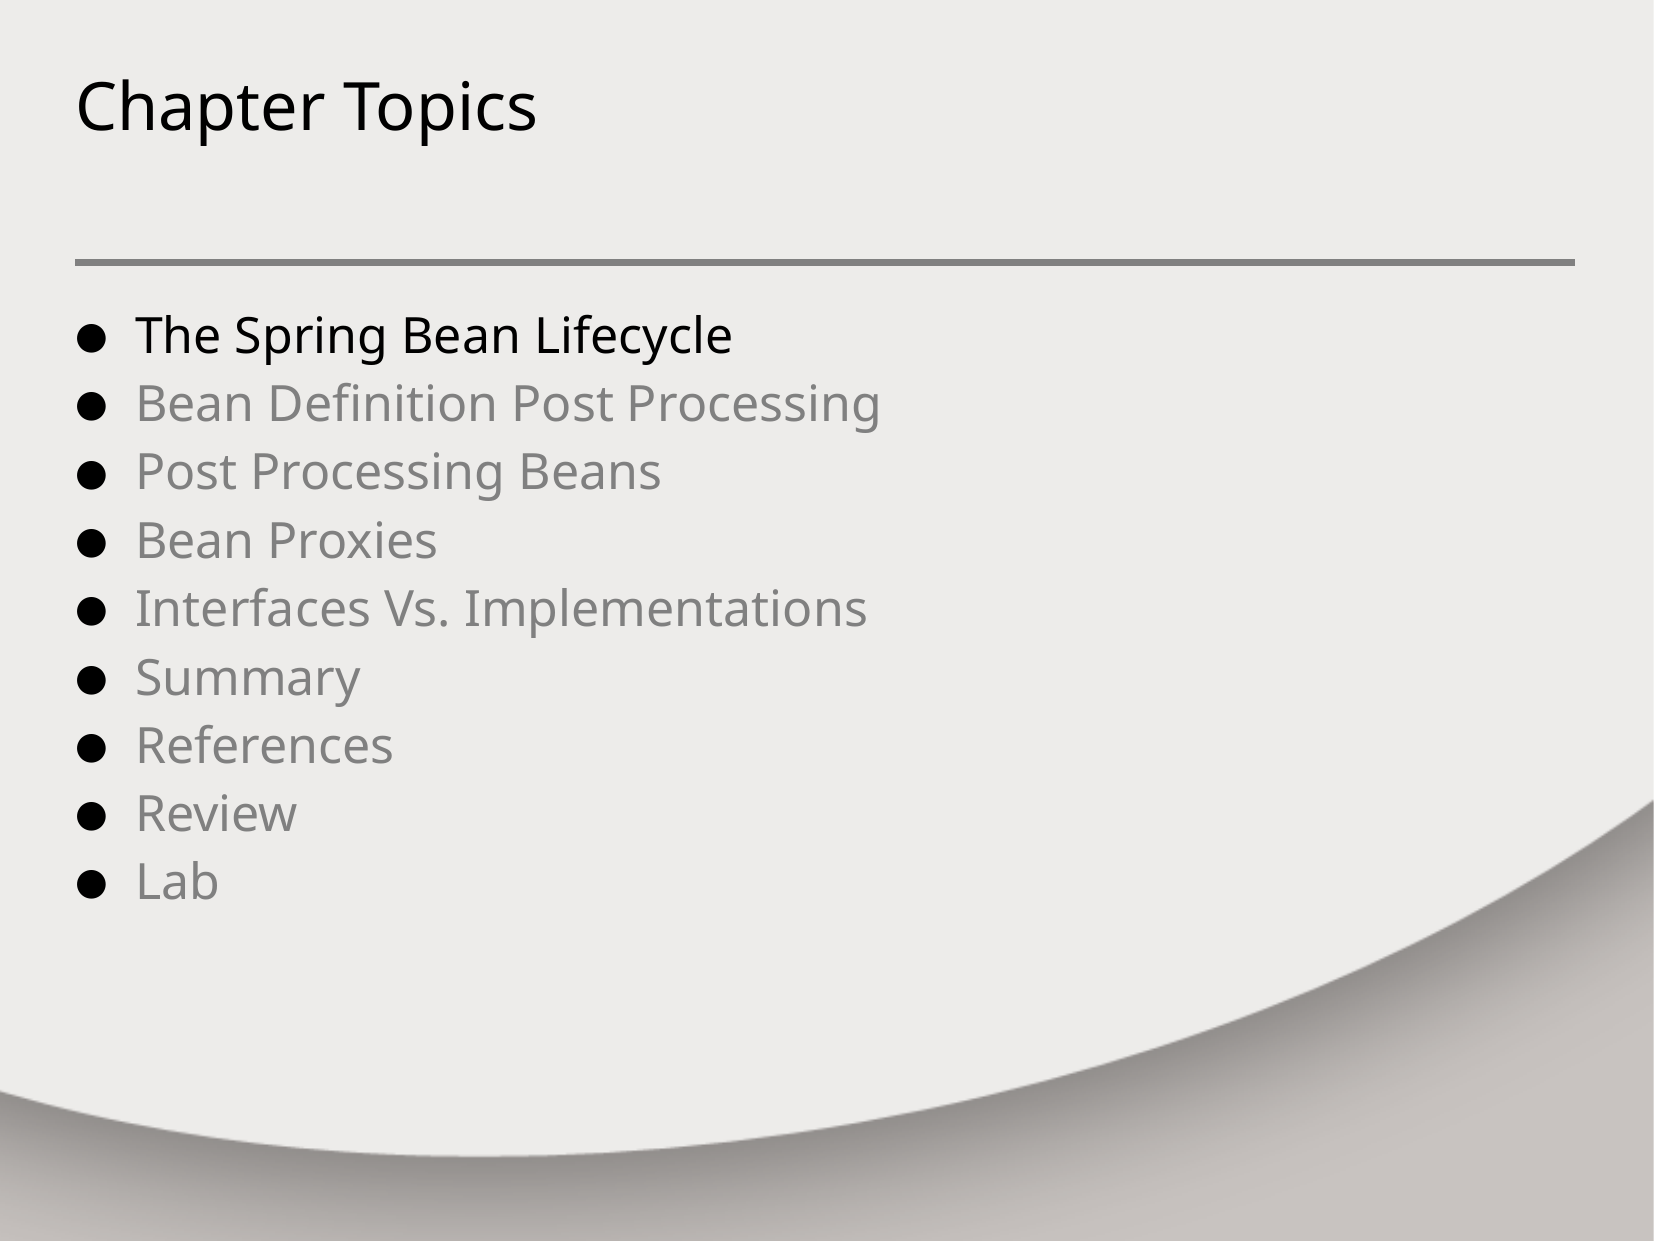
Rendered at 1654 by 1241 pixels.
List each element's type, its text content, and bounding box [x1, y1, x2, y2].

list The Spring Bean Lifecycle Bean Definition Post Processing Post Processing Beans Bean Proxies Interfaces Vs. Implementations Summary References Review Lab [75, 300, 1576, 1163]
picture [0, 0, 1654, 1241]
title Chapter Topics [75, 75, 1576, 226]
